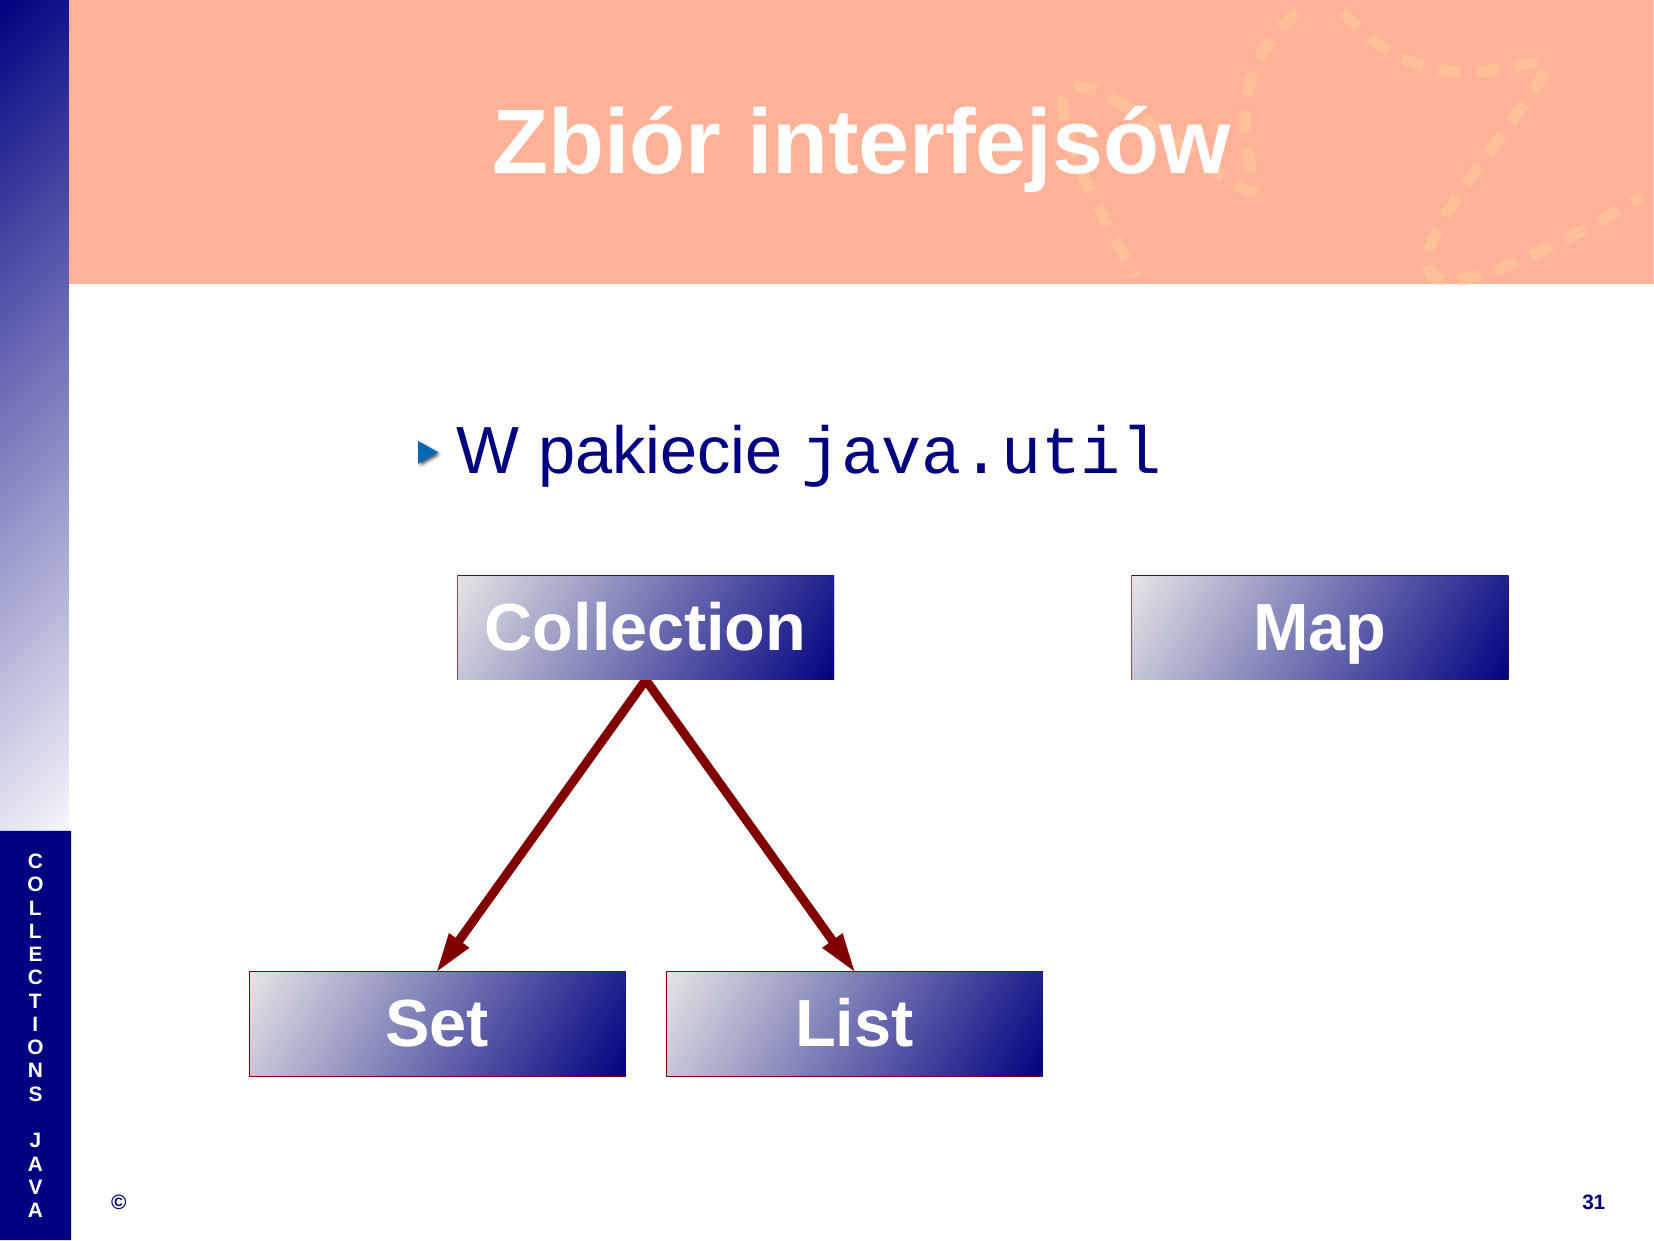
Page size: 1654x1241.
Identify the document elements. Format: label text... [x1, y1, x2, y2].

text_box C O L L E C T I O N S J A V A [0, 830, 71, 1241]
title Zbiór interfejsów [70, 37, 1654, 246]
text_box Collection [457, 575, 835, 680]
list W pakiecie java.util [385, 413, 1256, 507]
text_box List [665, 971, 1043, 1077]
text_box Set [248, 971, 626, 1077]
text_box Map [1131, 575, 1509, 680]
